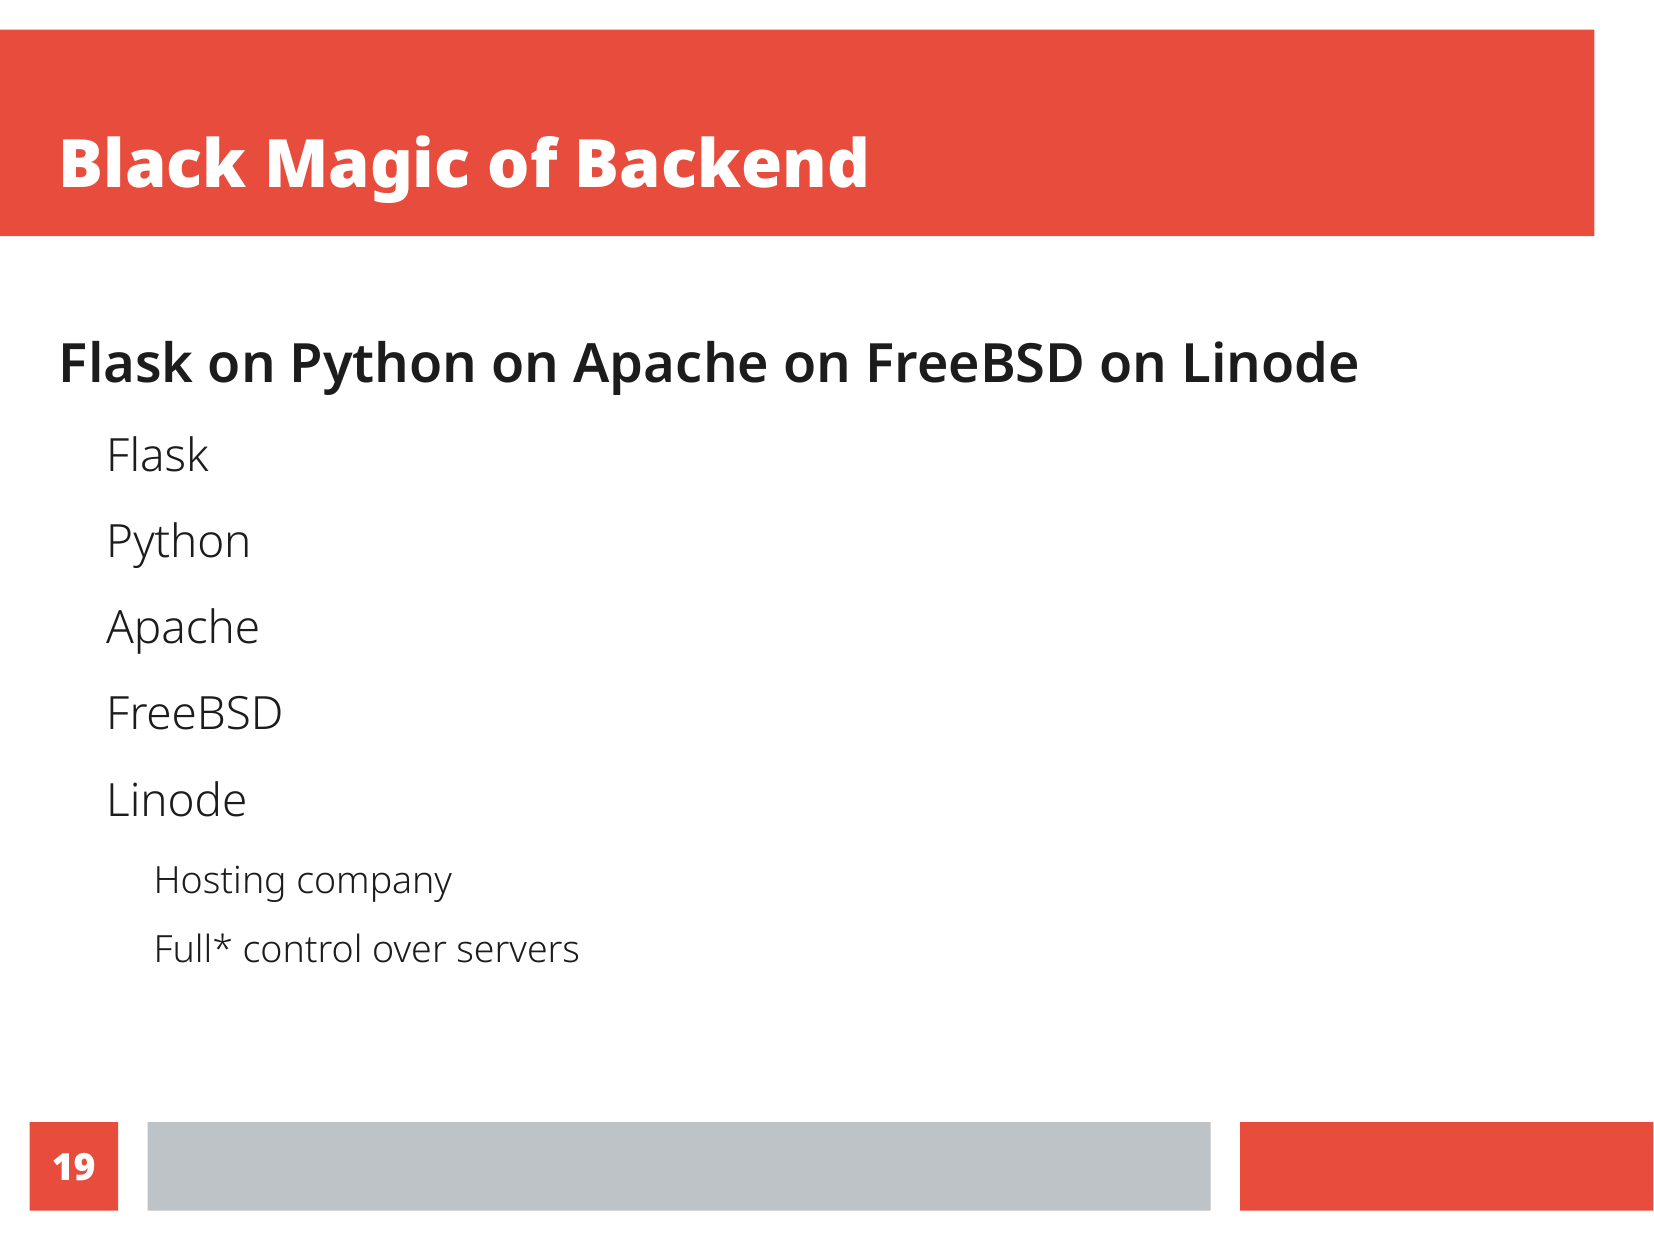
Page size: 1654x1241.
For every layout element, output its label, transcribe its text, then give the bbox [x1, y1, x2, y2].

list Flask on Python on Apache on FreeBSD on Linode Flask Python Apache FreeBSD Linode Hosting company Full* control over servers [59, 324, 1565, 1093]
title Black Magic of Backend [59, 59, 1595, 207]
